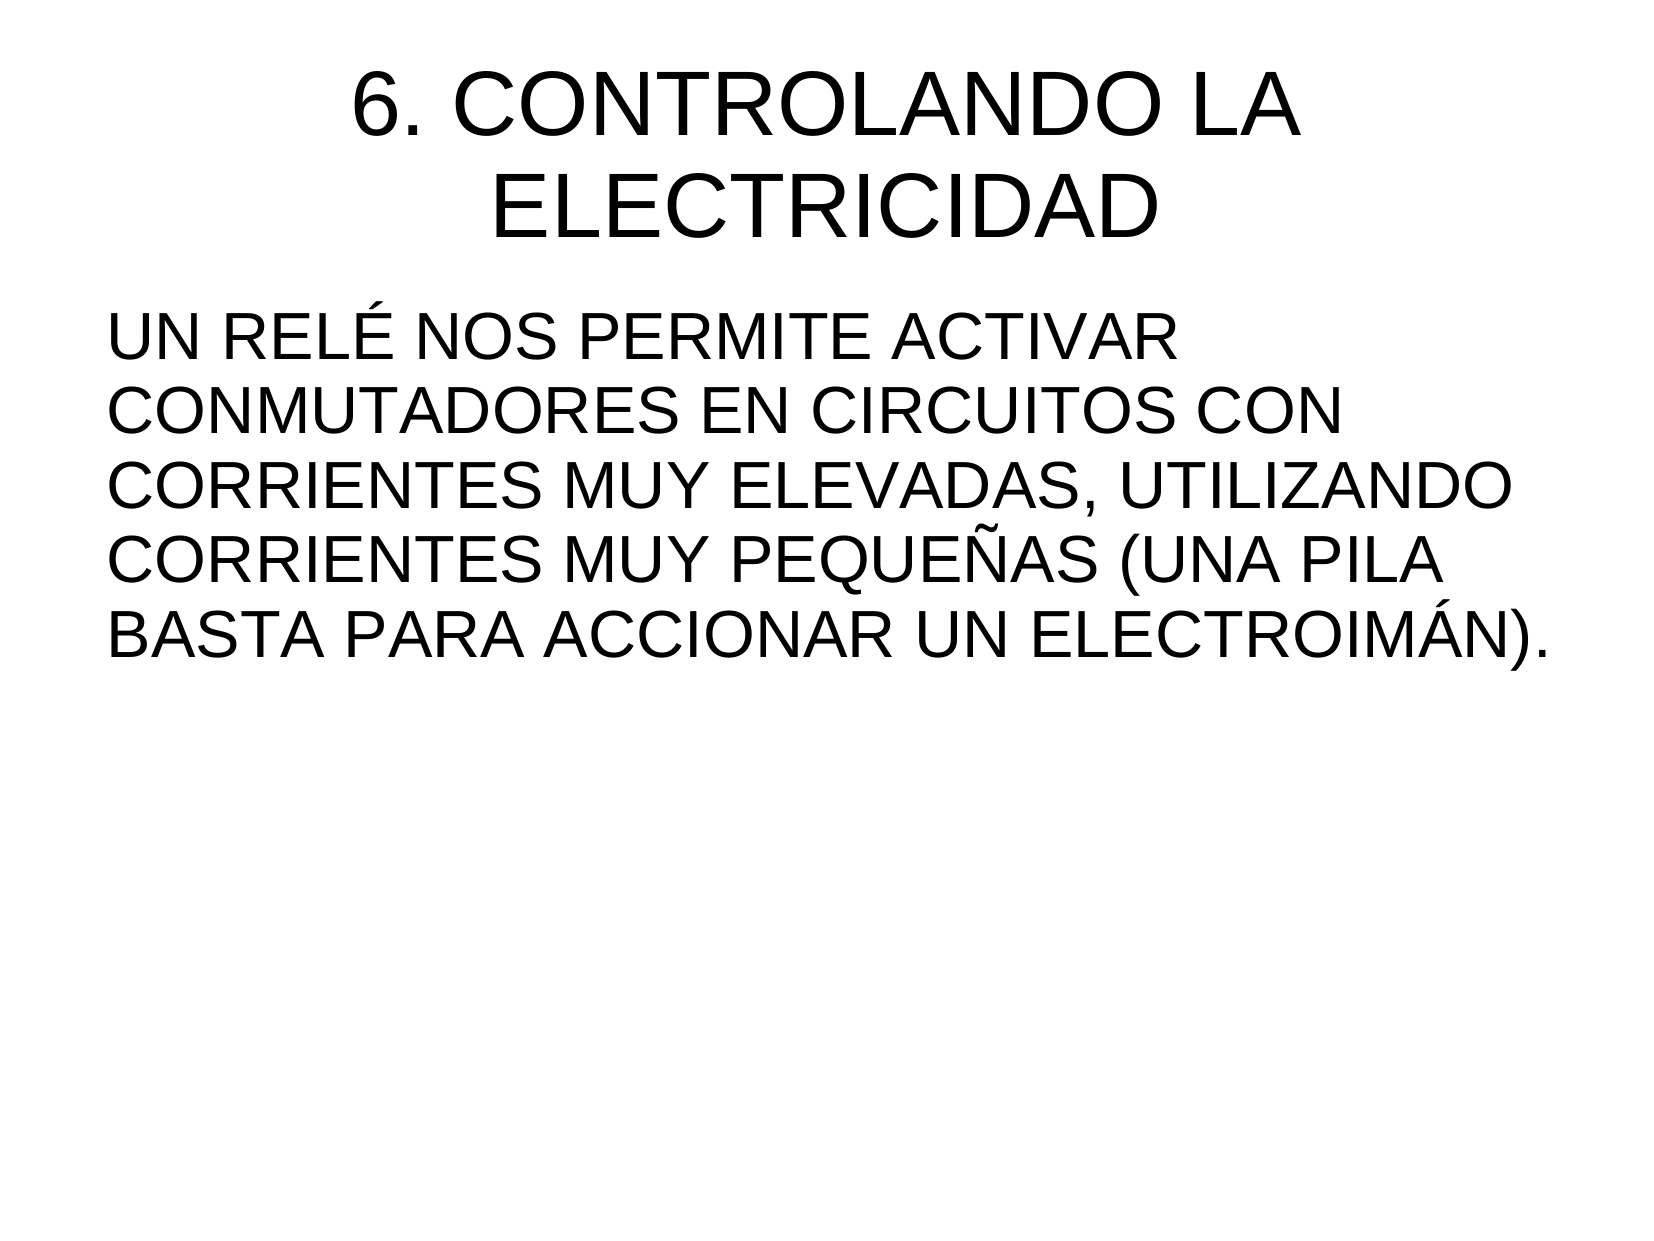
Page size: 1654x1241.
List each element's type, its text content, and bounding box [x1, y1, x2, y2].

title 6. CONTROLANDO LA ELECTRICIDAD [82, 46, 1571, 260]
list UN RELÉ NOS PERMITE ACTIVAR CONMUTADORES EN CIRCUITOS CON CORRIENTES MUY ELEVADAS, UTILIZANDO CORRIENTES MUY PEQUEÑAS (UNA PILA BASTA PARA ACCIONAR UN ELECTROIMÁN). [106, 295, 1595, 1114]
